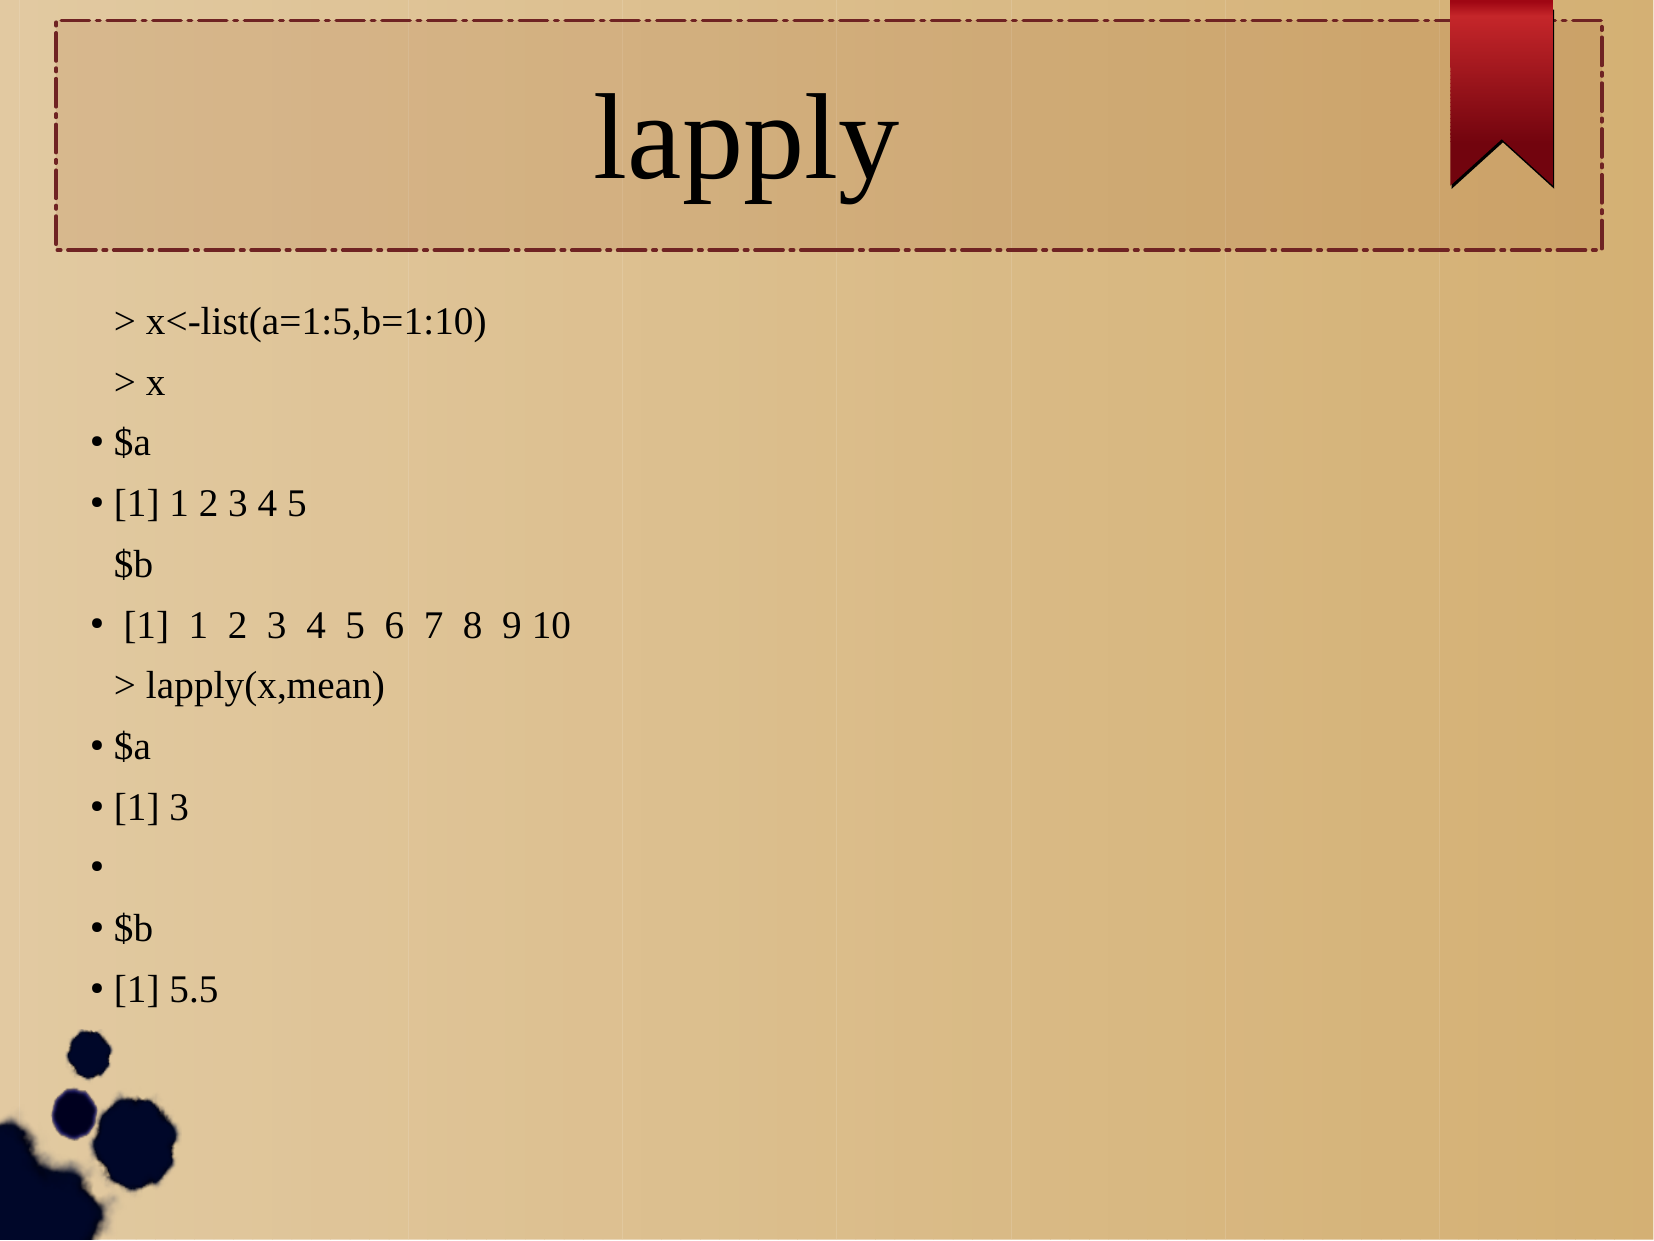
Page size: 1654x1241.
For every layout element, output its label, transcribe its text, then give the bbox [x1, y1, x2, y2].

list > x<-list(a=1:5,b=1:10) > x $a [1] 1 2 3 4 5 $b [1] 1 2 3 4 5 6 7 8 9 10 > lapply(x,mean) $a [1] 3 $b [1] 5.5 [82, 299, 1571, 1019]
title lapply [82, 47, 1412, 229]
